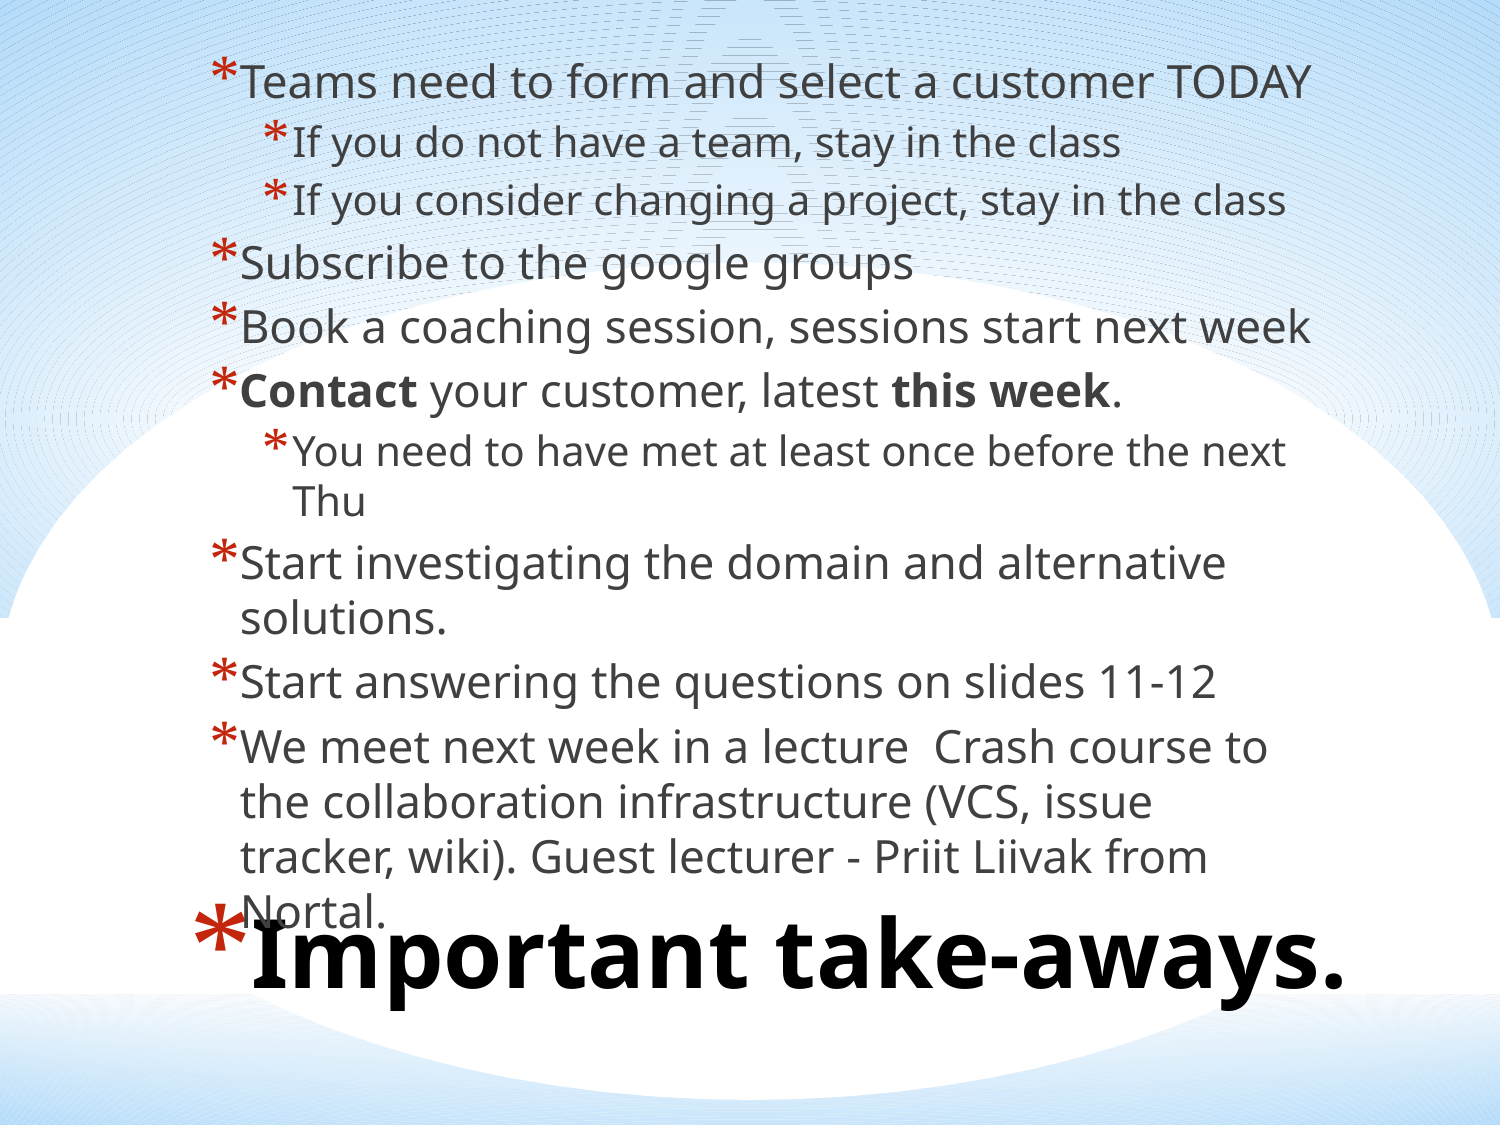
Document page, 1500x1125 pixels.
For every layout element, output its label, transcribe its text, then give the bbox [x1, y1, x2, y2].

title Important take-aways. [77, 885, 1363, 1073]
list Teams need to form and select a customer TODAY If you do not have a team, stay in the class If you consider changing a project, stay in the class Subscribe to the google groups Book a coaching session, sessions start next week Contact your customer, latest this week. You need to have met at least once before the next Thu Start investigating the domain and alternative solutions. Start answering the questions on slides 11-12 We meet next week in a lecture Crash course to the collaboration infrastructure (VCS, issue tracker, wiki). Guest lecturer - Priit Liivak from Nortal. [187, 45, 1330, 886]
